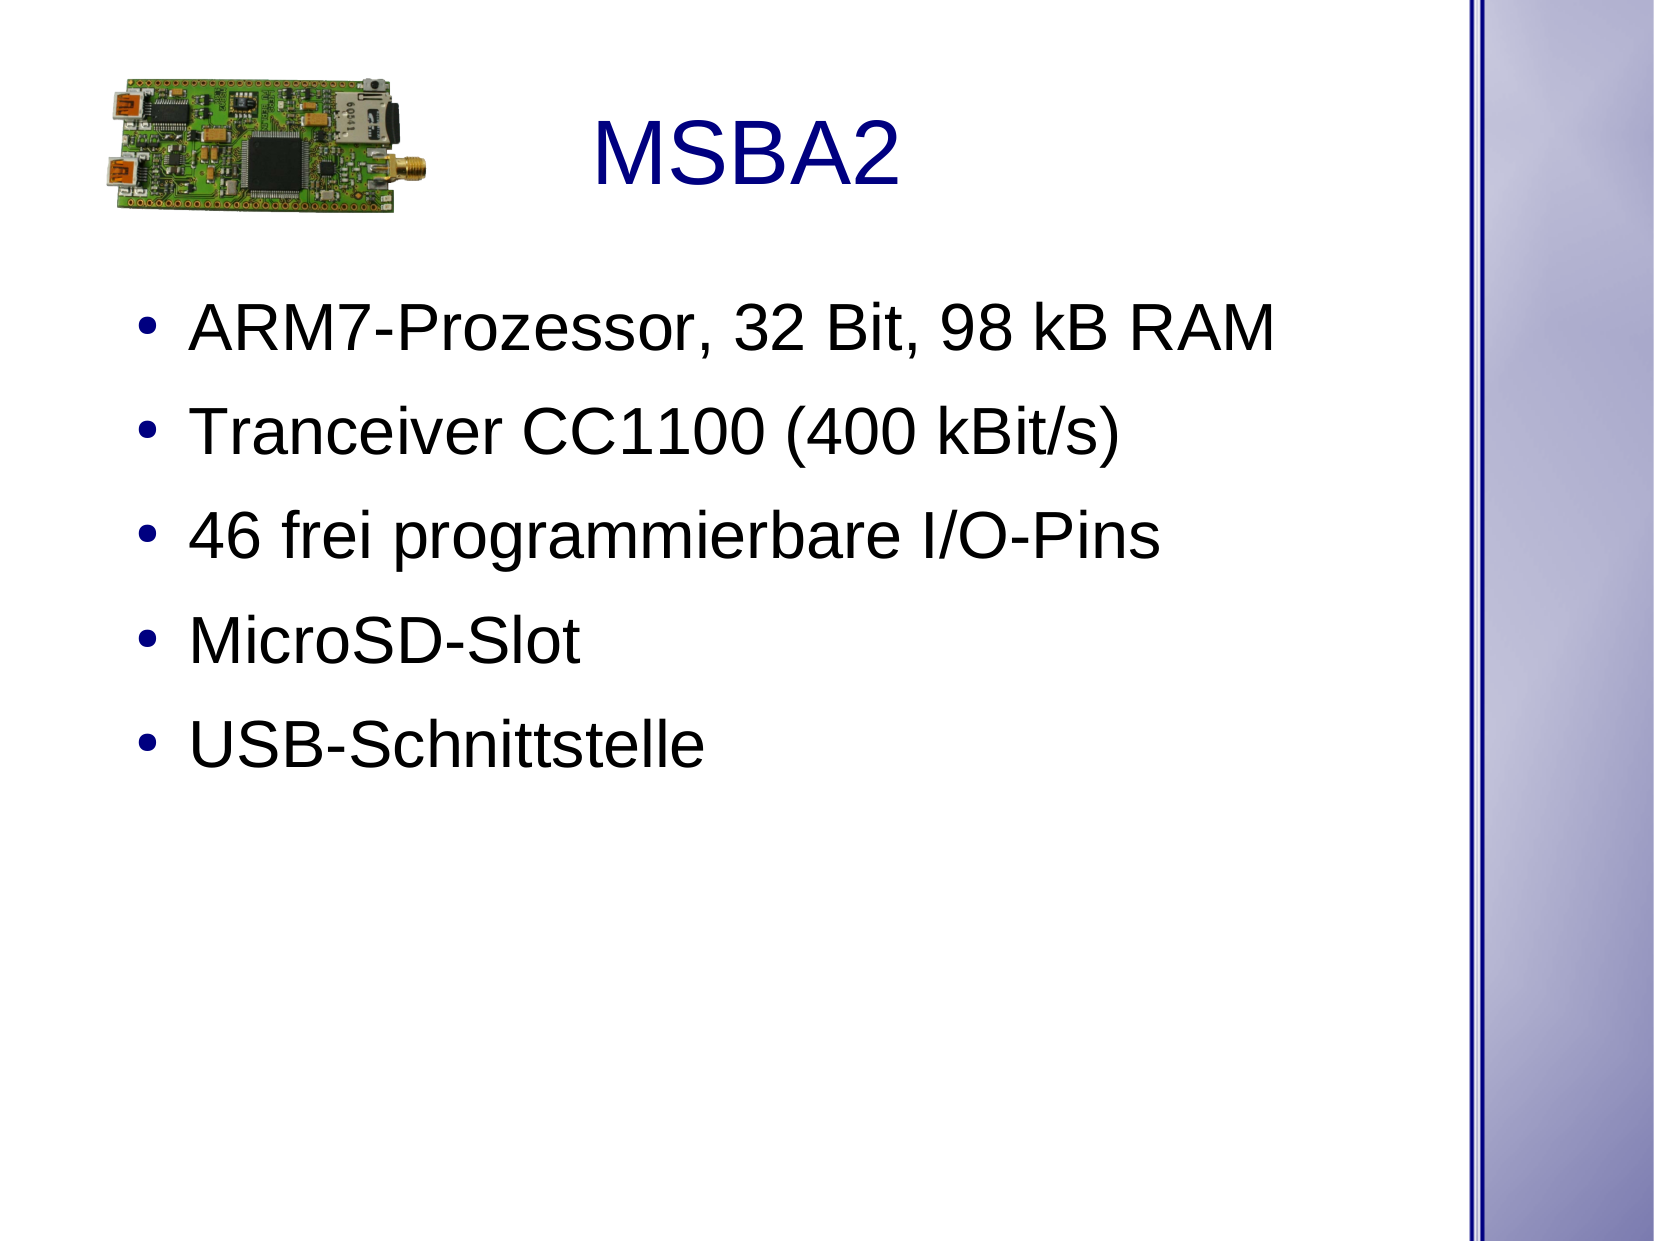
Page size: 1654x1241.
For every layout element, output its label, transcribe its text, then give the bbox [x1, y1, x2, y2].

picture [0, 0, 1654, 1241]
title MSBA2 [47, 49, 1447, 257]
list ARM7-Prozessor, 32 Bit, 98 kB RAM Tranceiver CC1100 (400 kBit/s) 46 frei programmierbare I/O-Pins MicroSD-Slot USB-Schnittstelle [47, 290, 1447, 1010]
